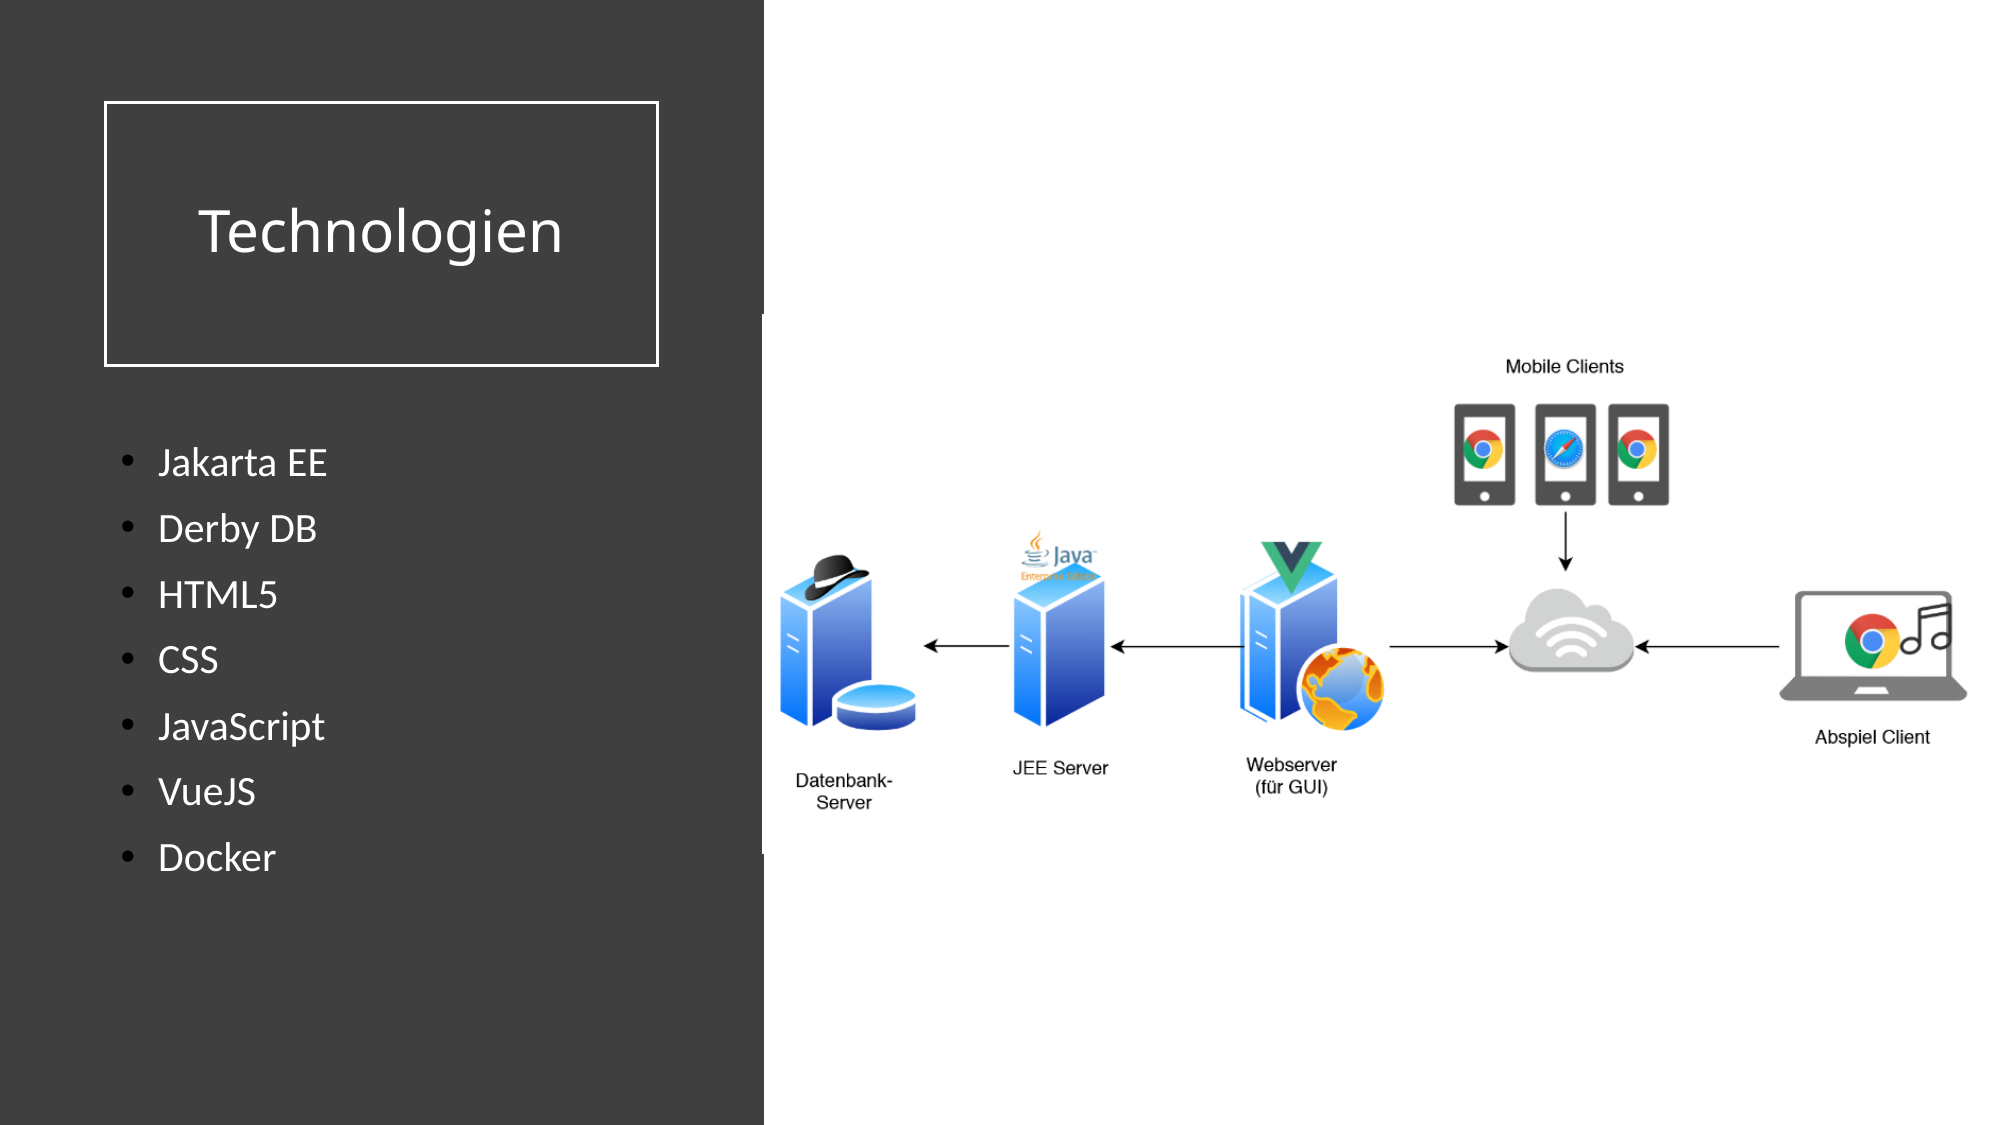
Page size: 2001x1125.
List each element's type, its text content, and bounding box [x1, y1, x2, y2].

list Jakarta EE Derby DB HTML5 CSS JavaScript VueJS Docker [105, 432, 658, 994]
title Technologien [105, 102, 658, 366]
picture [762, 314, 2000, 855]
text_box [0, 0, 764, 1125]
